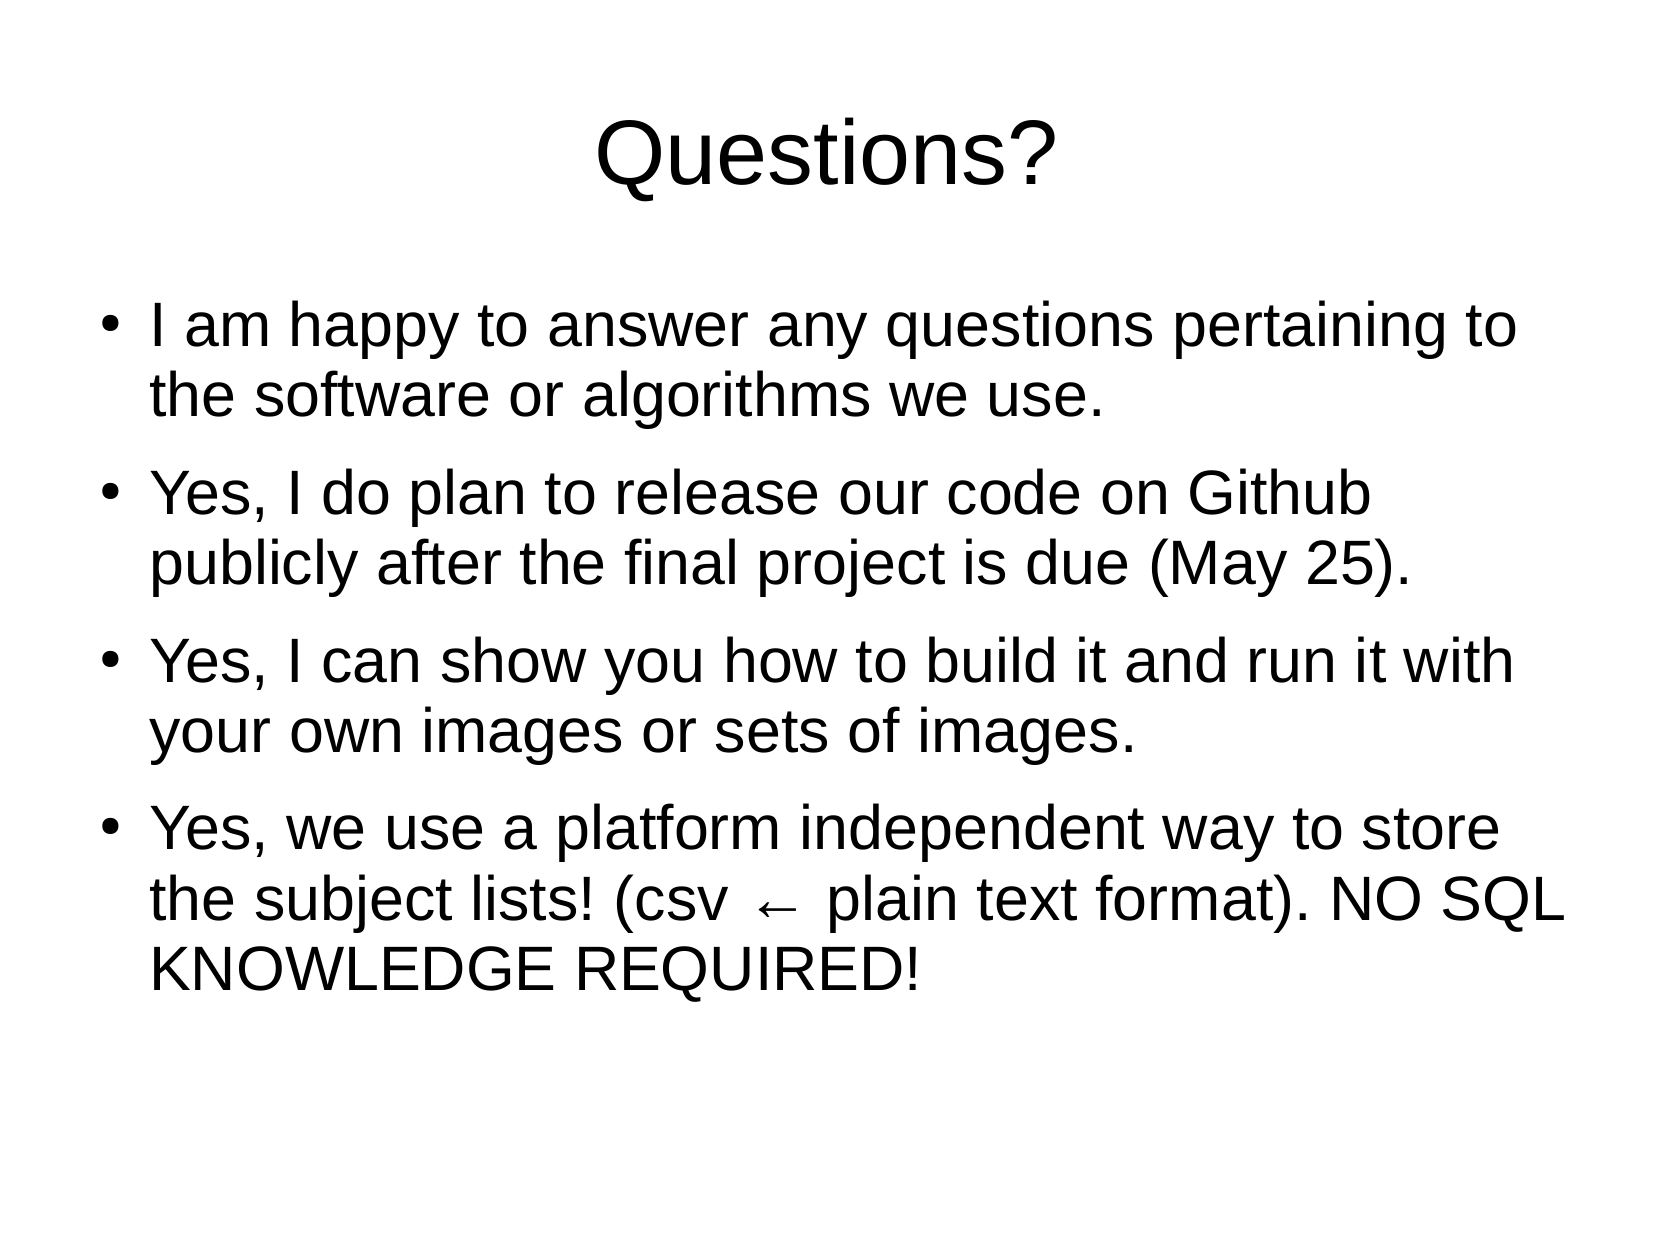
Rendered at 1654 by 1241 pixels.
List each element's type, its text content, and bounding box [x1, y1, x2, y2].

title Questions? [82, 49, 1571, 257]
list I am happy to answer any questions pertaining to the software or algorithms we use. Yes, I do plan to release our code on Github publicly after the final project is due (May 25). Yes, I can show you how to build it and run it with your own images or sets of images. Yes, we use a platform independent way to store the subject lists! (csv ← plain text format). NO SQL KNOWLEDGE REQUIRED! [82, 290, 1571, 1010]
